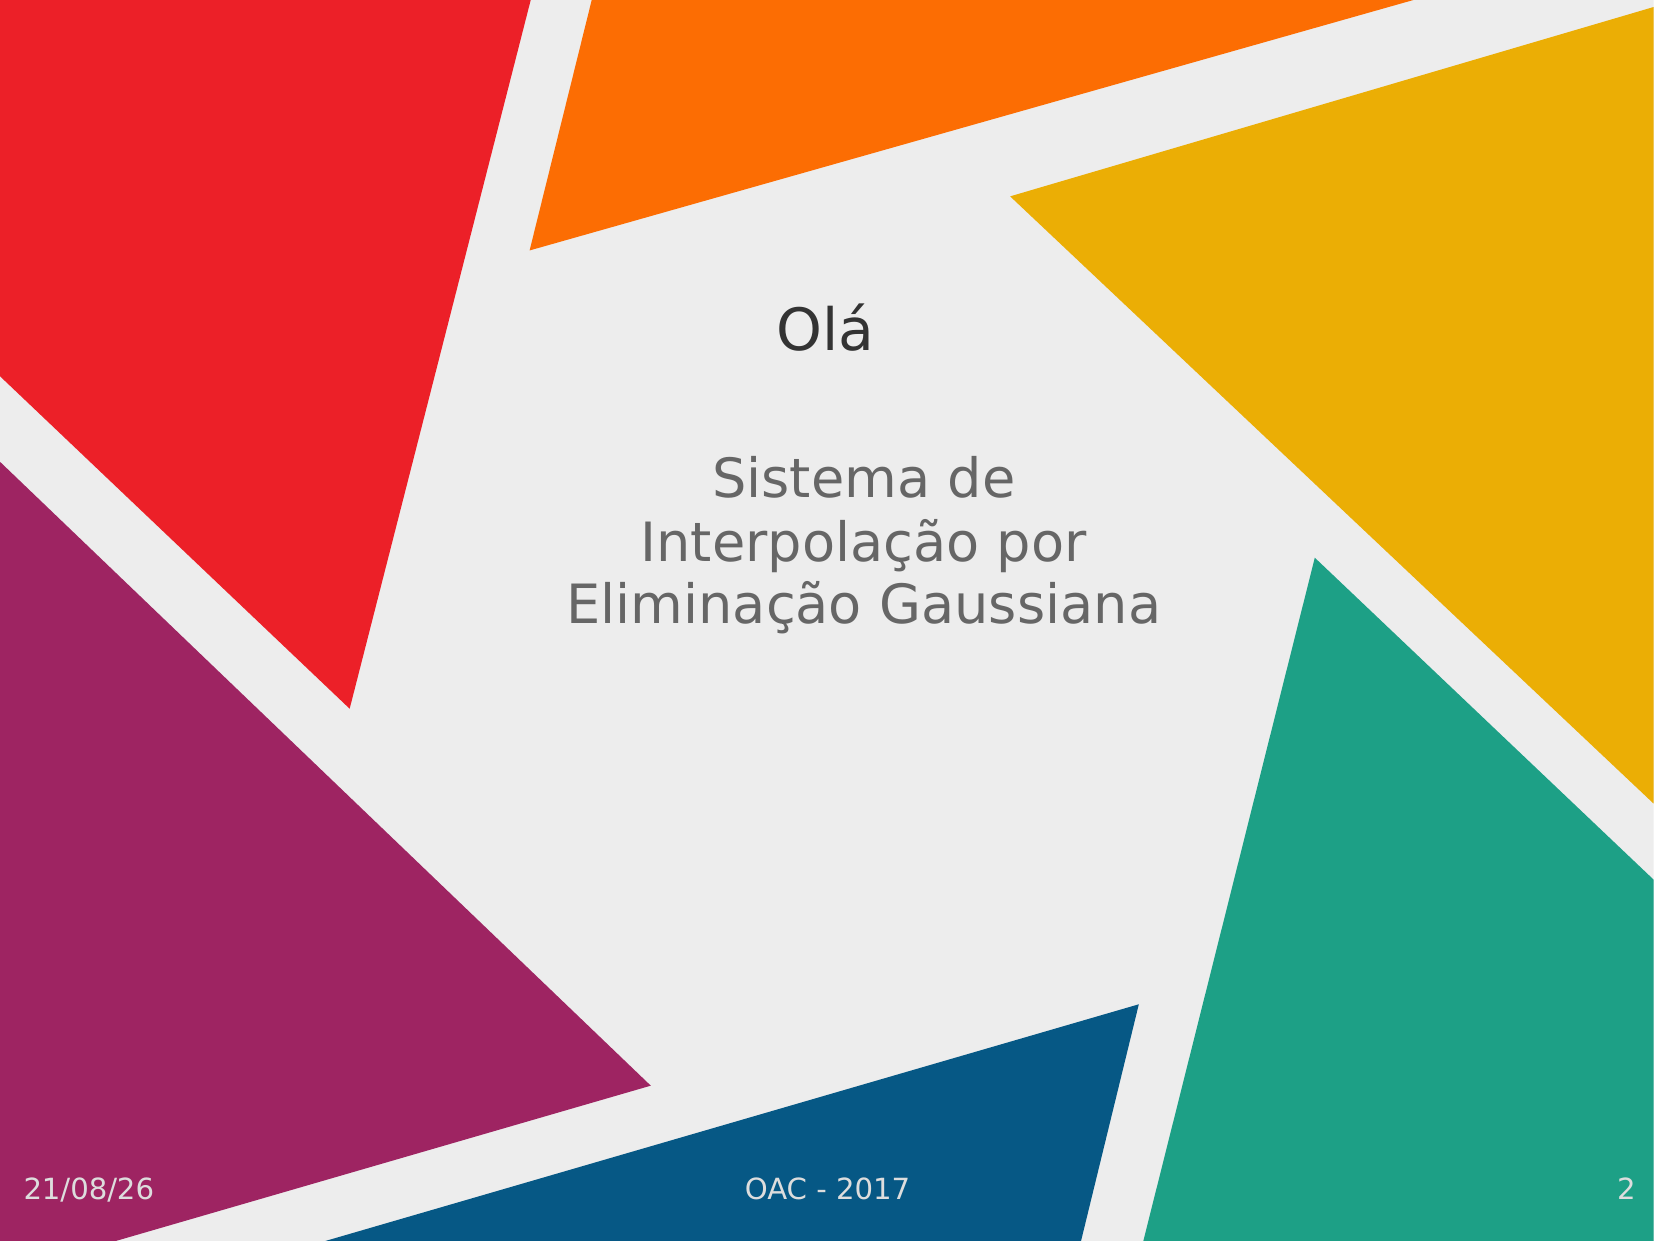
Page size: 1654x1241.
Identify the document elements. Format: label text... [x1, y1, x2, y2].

list Sistema de Interpolação por Eliminação Gaussiana [467, 447, 1191, 1005]
title Olá [467, 226, 1185, 434]
